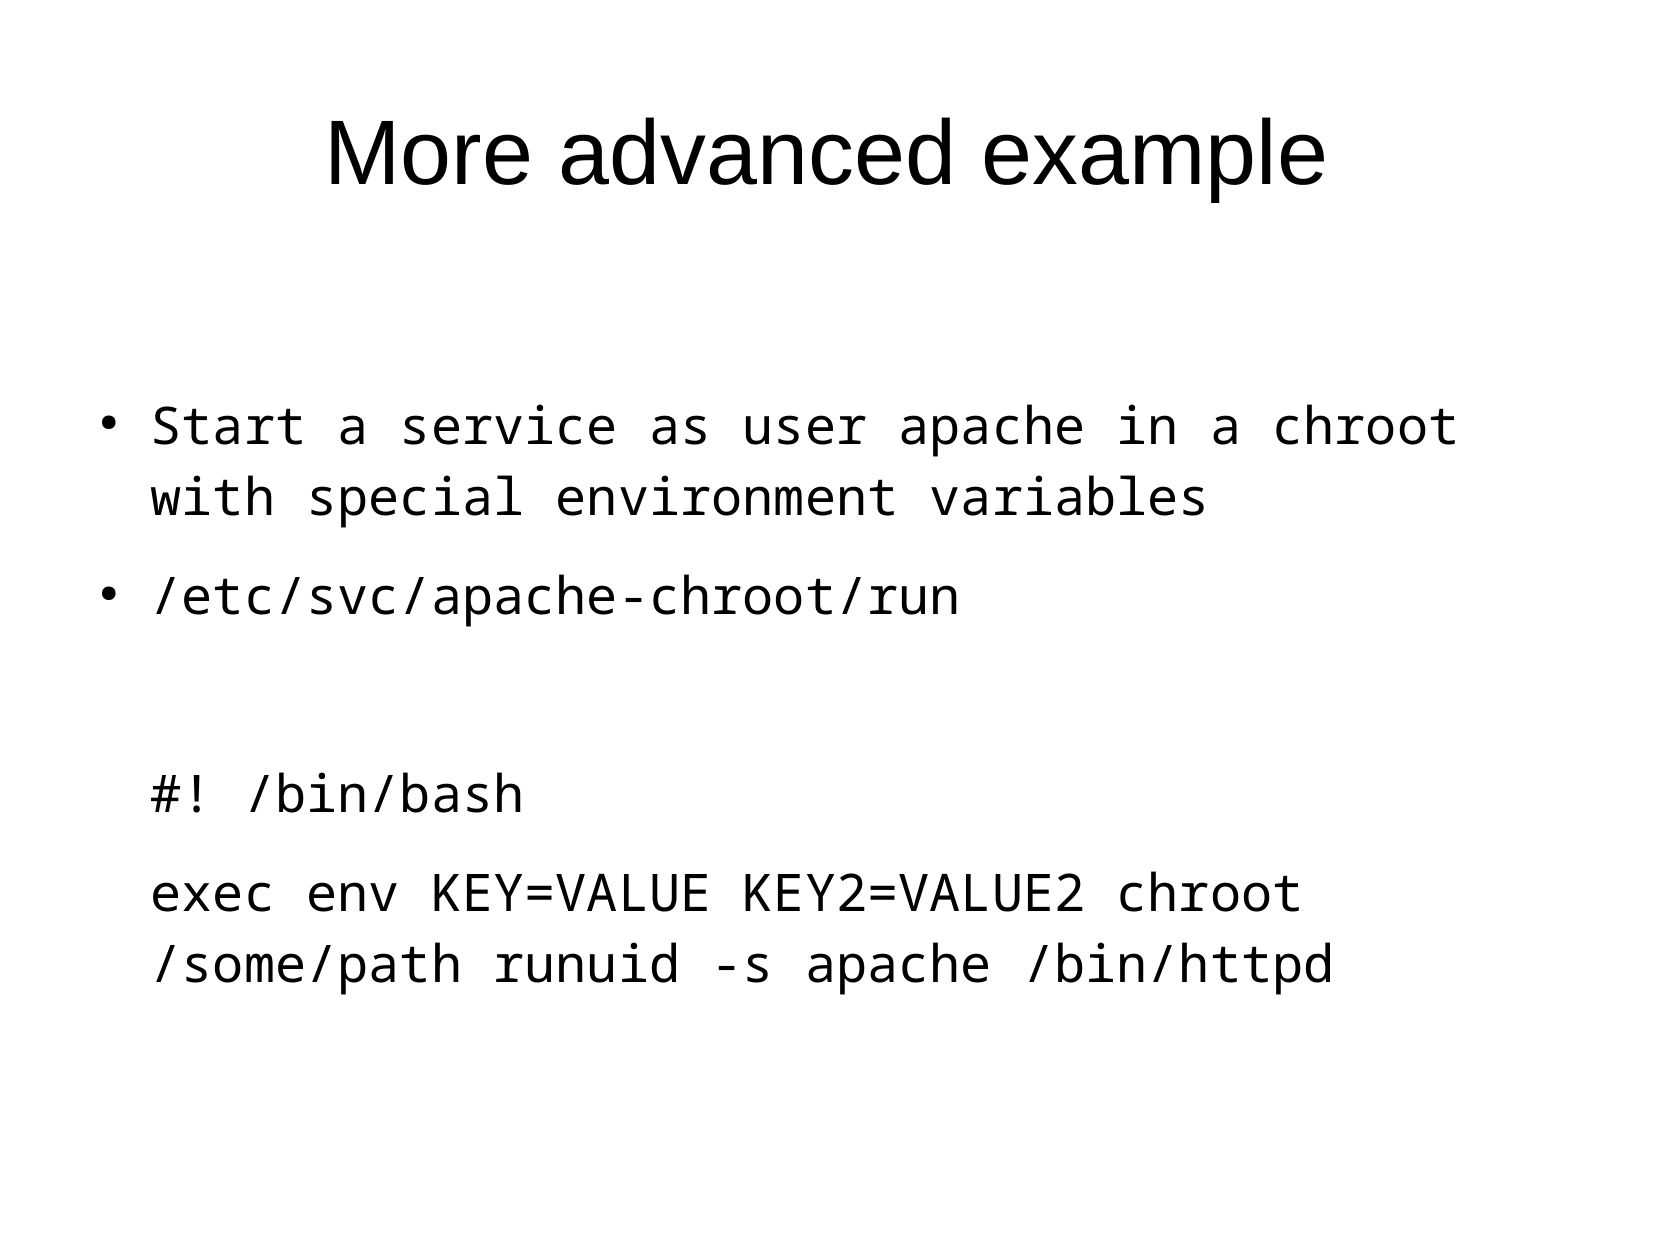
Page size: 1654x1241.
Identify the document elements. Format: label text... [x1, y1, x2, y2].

title More advanced example [82, 49, 1571, 257]
list Start a service as user apache in a chroot with special environment variables /etc/svc/apache-chroot/run #! /bin/bash exec env KEY=VALUE KEY2=VALUE2 chroot /some/path runuid -s apache /bin/httpd [82, 290, 1571, 1010]
